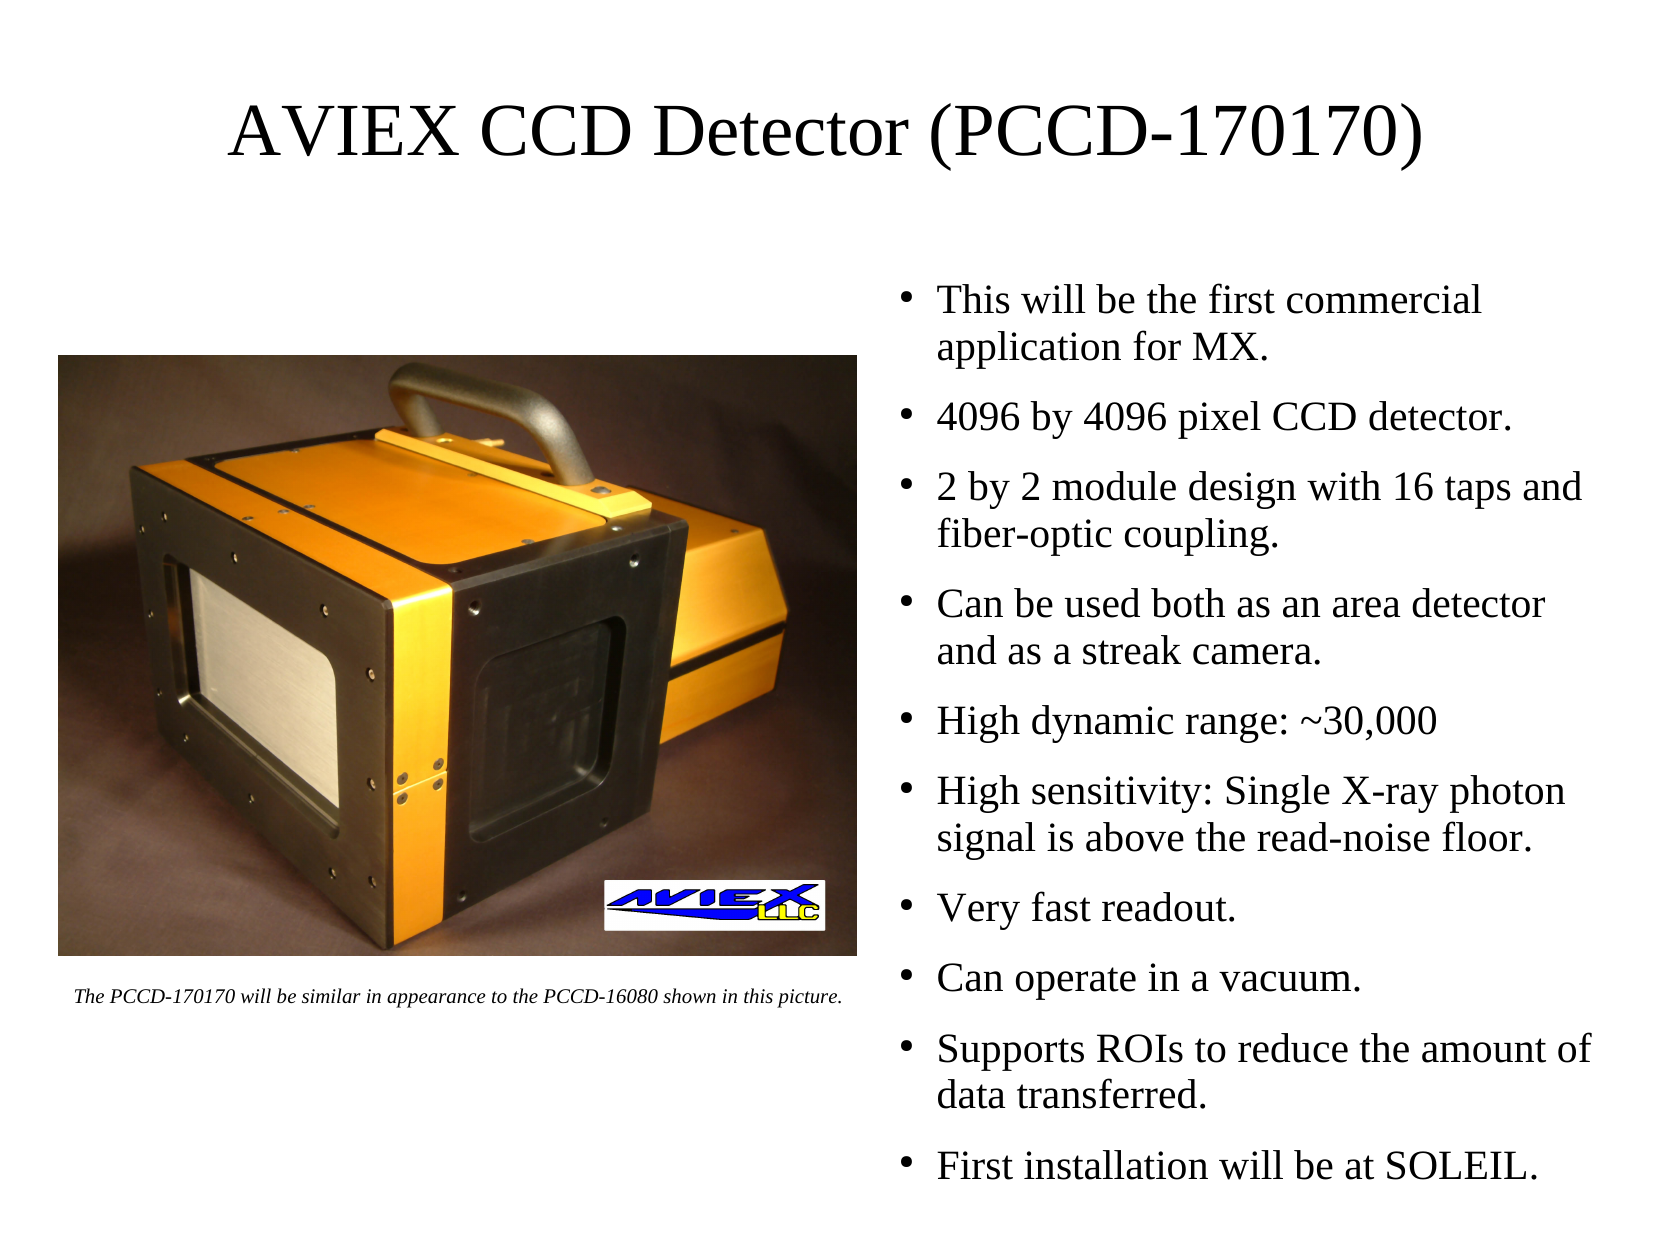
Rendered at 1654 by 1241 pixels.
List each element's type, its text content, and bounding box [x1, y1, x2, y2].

text_box The PCCD-170170 will be similar in appearance to the PCCD-16080 shown in this picture. [73, 984, 844, 1009]
text_box This will be the first commercial application for MX. 4096 by 4096 pixel CCD detector. 2 by 2 module design with 16 taps and fiber-optic coupling. Can be used both as an area detector and as a streak camera. High dynamic range: ~30,000 High sensitivity: Single X-ray photon signal is above the read-noise floor. Very fast readout. Can operate in a vacuum. Supports ROIs to reduce the amount of data transferred. First installation will be at SOLEIL. [899, 276, 1595, 1189]
picture [58, 355, 857, 956]
text_box AVIEX CCD Detector (PCCD-170170) [227, 87, 1426, 172]
